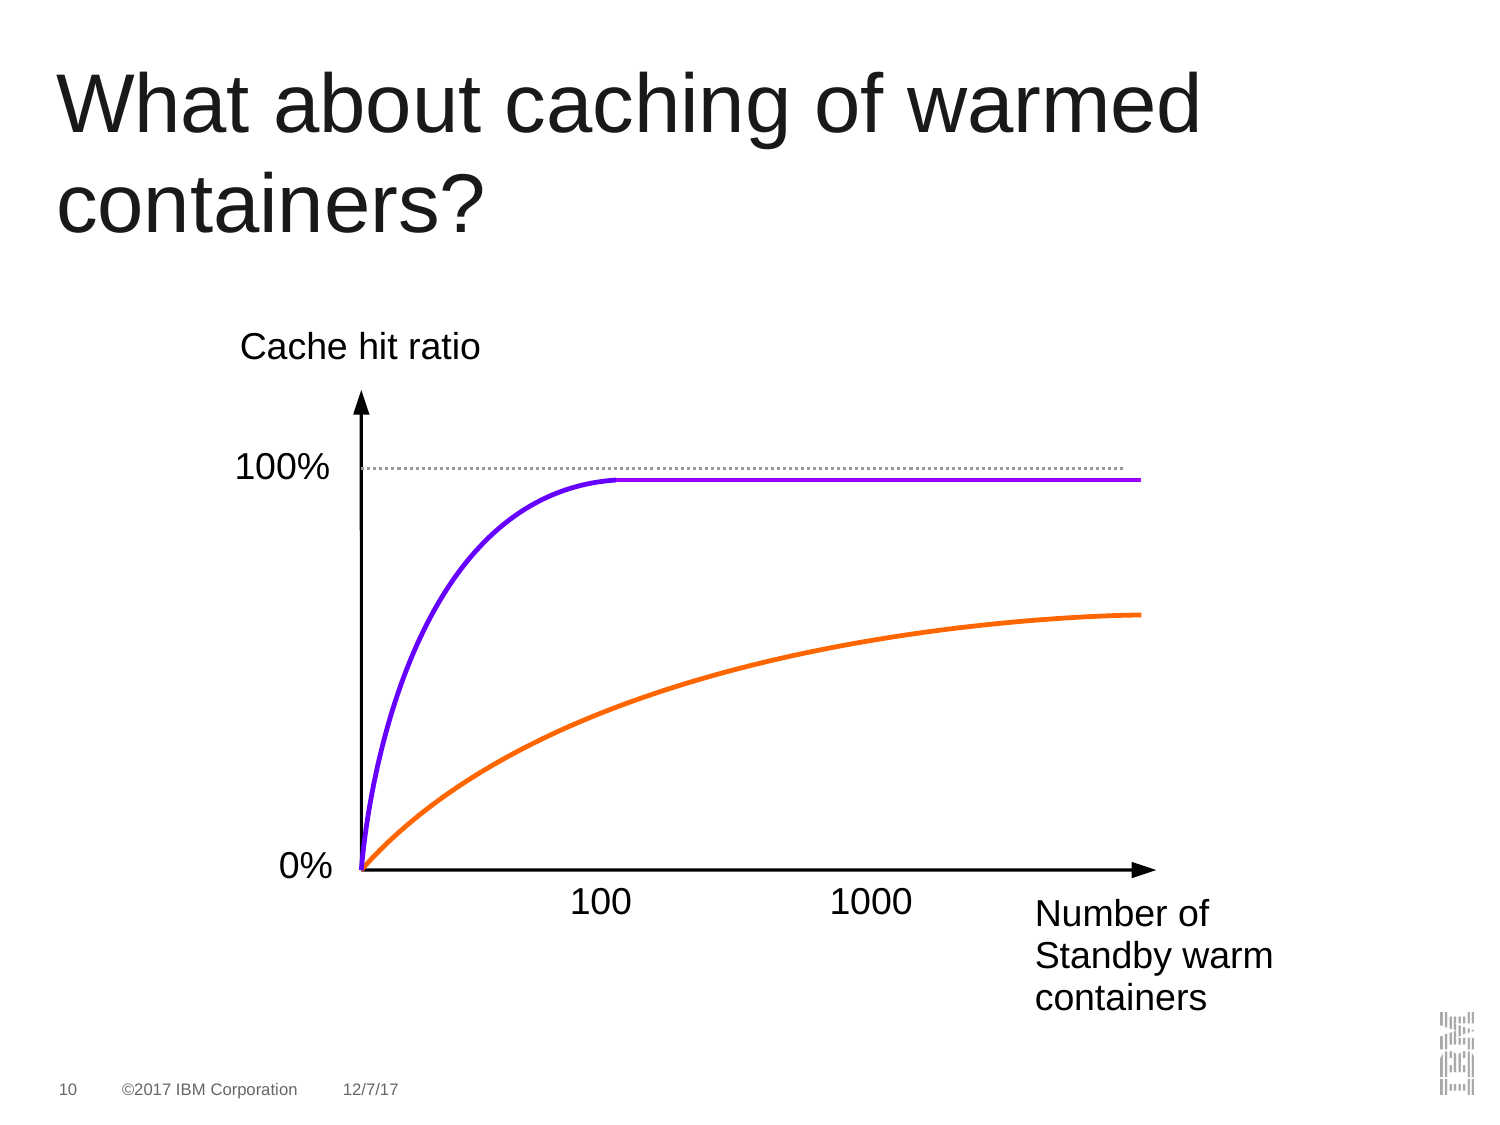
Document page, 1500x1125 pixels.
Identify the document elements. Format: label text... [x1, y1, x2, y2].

text_box 1000 [814, 873, 938, 931]
picture [1440, 1012, 1474, 1095]
text_box 100 [555, 873, 658, 931]
text_box Cache hit ratio [225, 318, 511, 379]
text_box What about caching of warmed containers? [56, 49, 1440, 200]
text_box 100% [219, 438, 346, 511]
text_box Number of Standby warm containers [1020, 885, 1289, 1026]
text_box 0% [264, 837, 348, 894]
